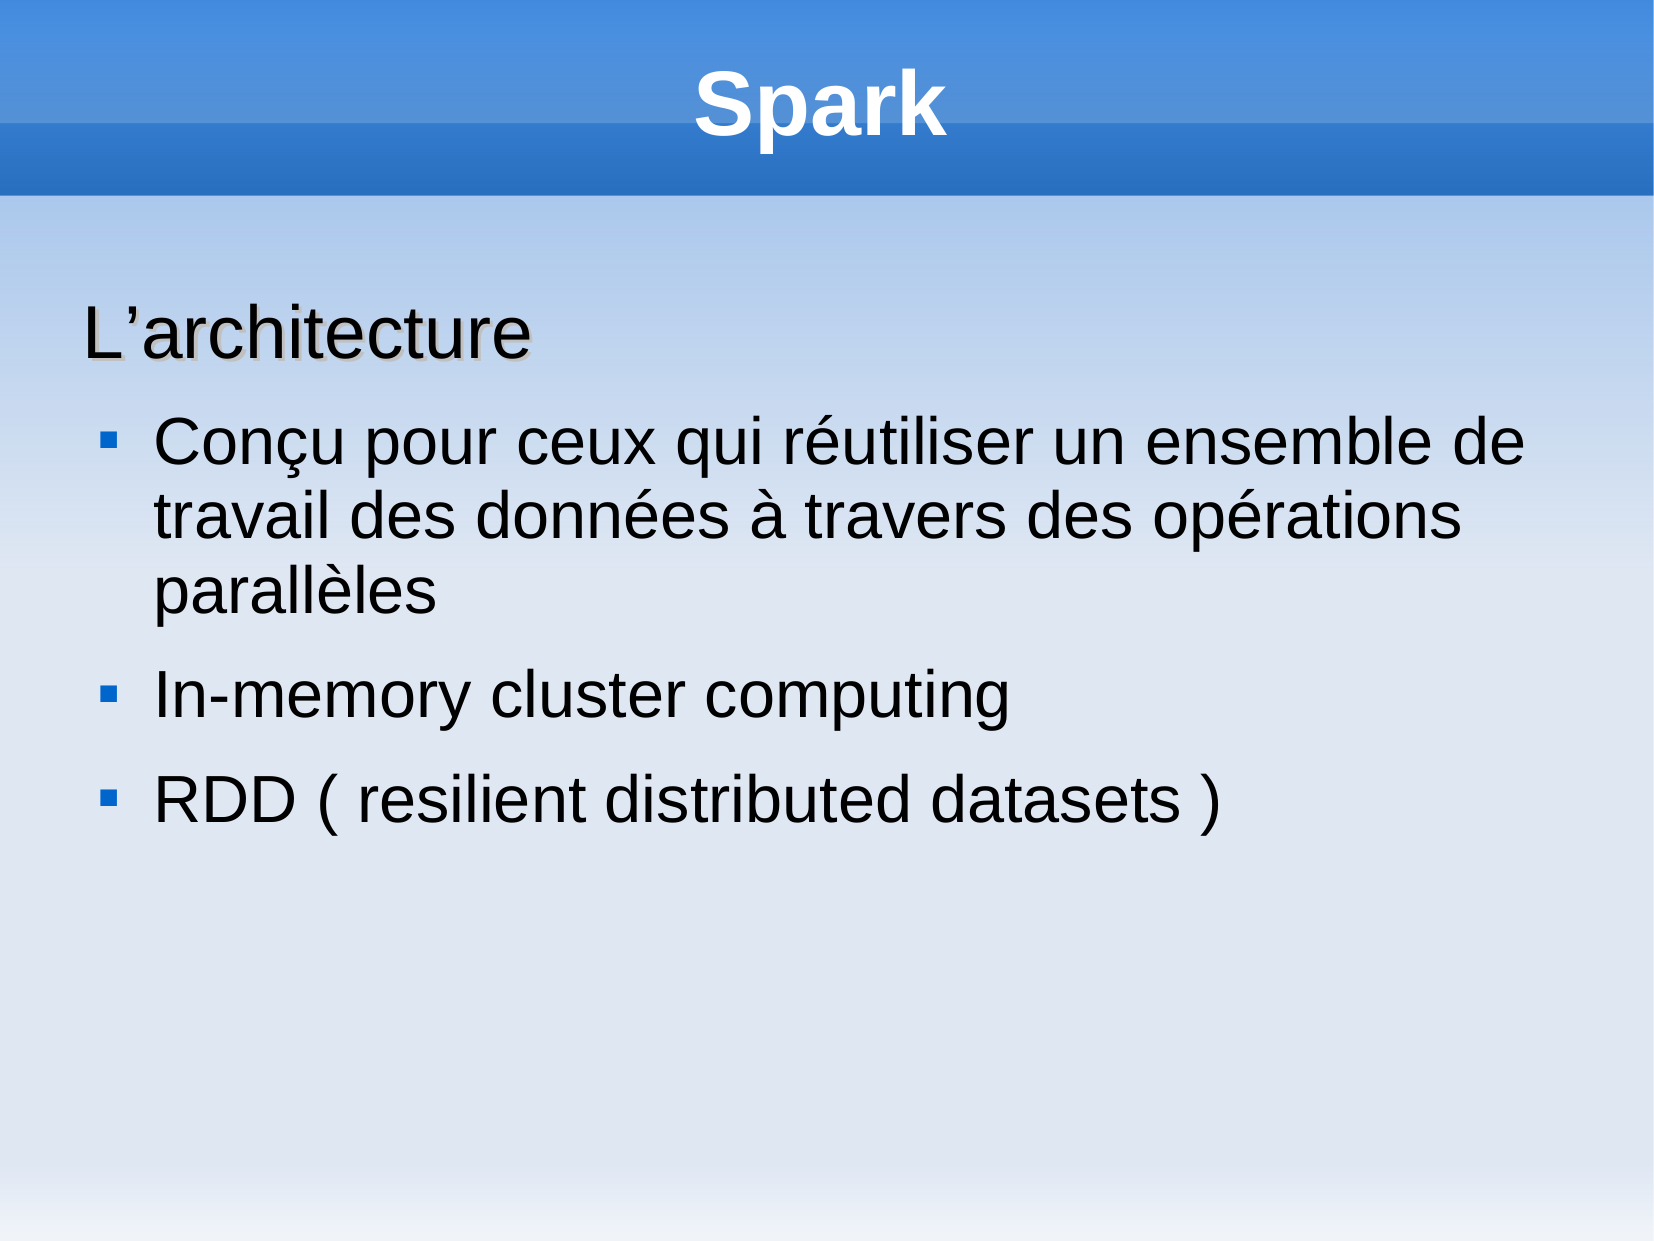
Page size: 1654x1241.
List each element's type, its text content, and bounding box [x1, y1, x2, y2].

list L’architecture Conçu pour ceux qui réutiliser un ensemble de travail des données à travers des opérations parallèles In-memory cluster computing RDD ( resilient distributed datasets ) [82, 290, 1571, 1094]
picture [0, 0, 1654, 1241]
title Spark [76, 7, 1565, 200]
